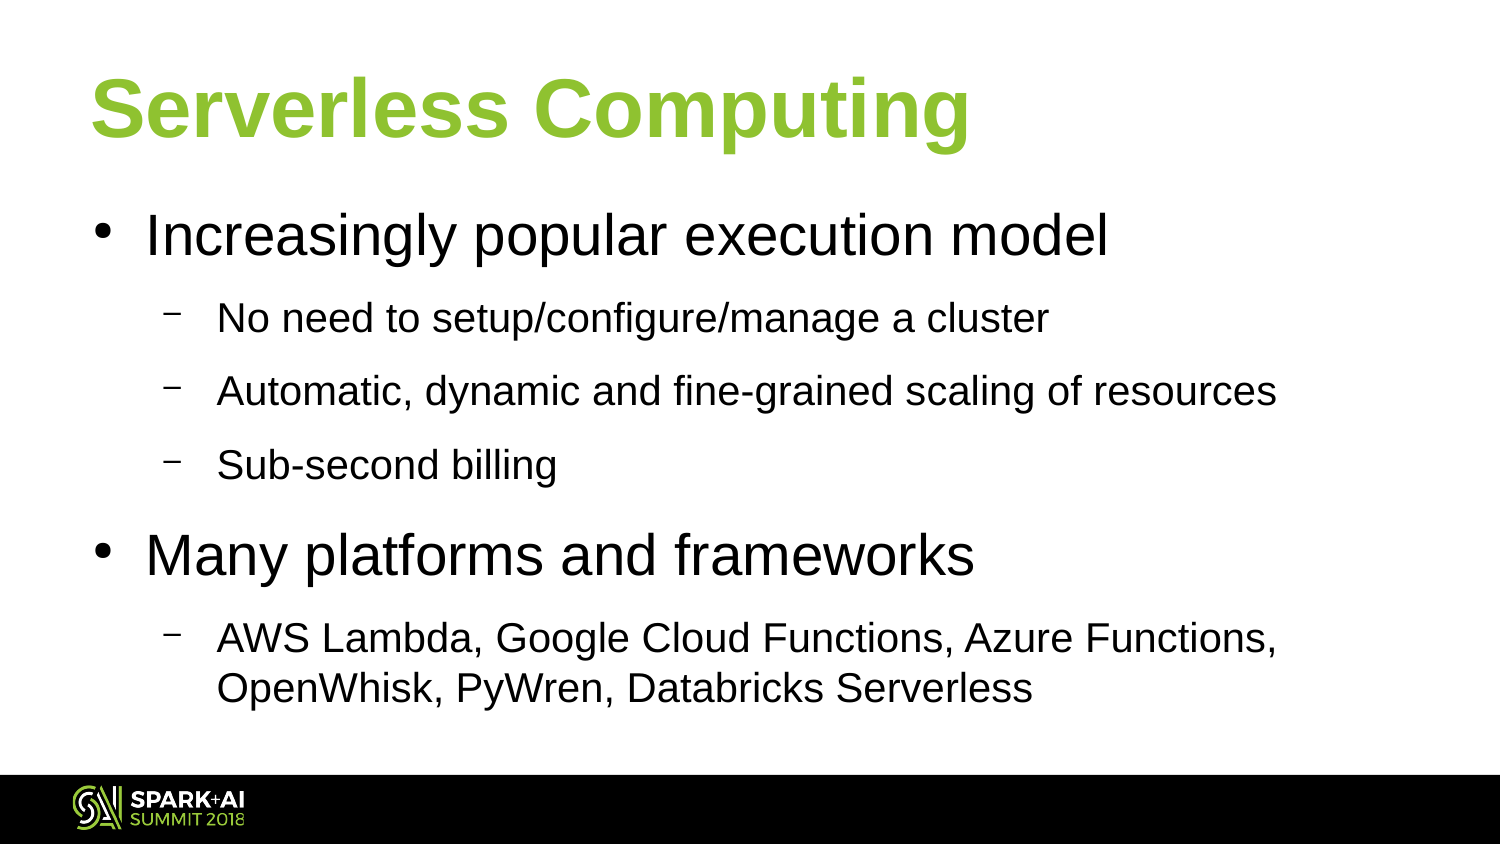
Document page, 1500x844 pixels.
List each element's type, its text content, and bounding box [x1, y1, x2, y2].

title Serverless Computing [75, 33, 1426, 175]
list Increasingly popular execution model No need to setup/configure/manage a cluster Automatic, dynamic and fine-grained scaling of resources Sub-second billing Many platforms and frameworks AWS Lambda, Google Cloud Functions, Azure Functions, OpenWhisk, PyWren, Databricks Serverless [75, 196, 1425, 754]
